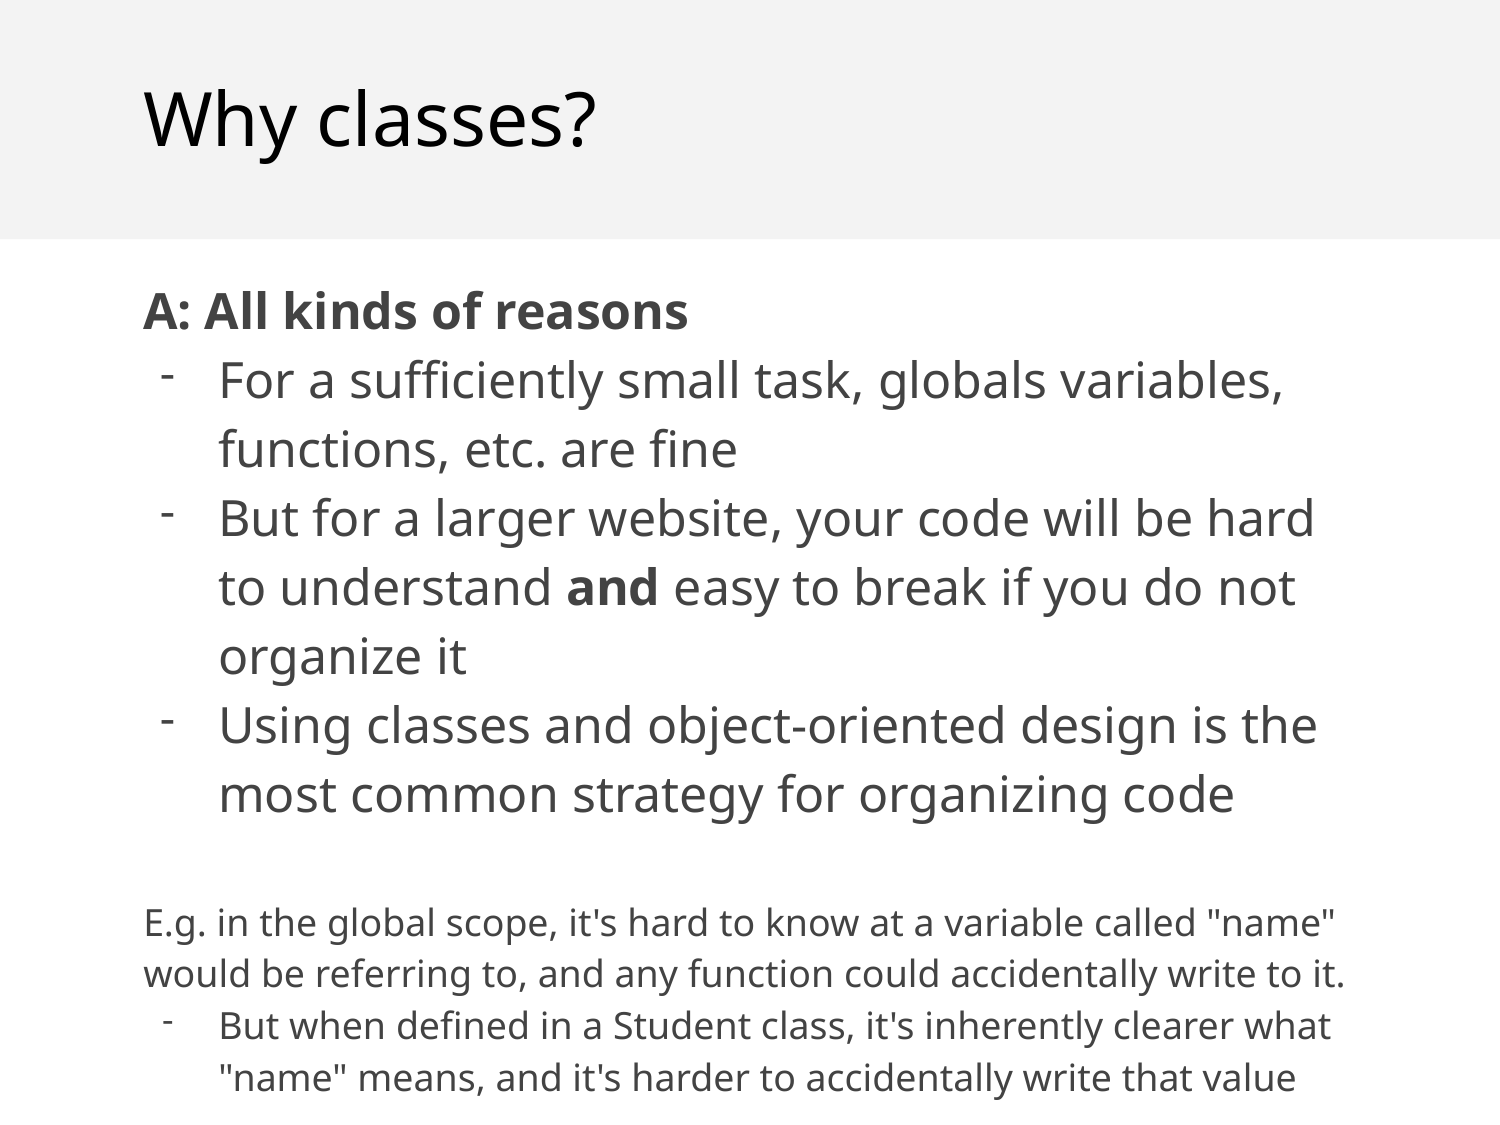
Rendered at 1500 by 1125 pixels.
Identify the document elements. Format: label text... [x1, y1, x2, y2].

title Why classes? [128, 56, 1372, 183]
list A: All kinds of reasons For a sufficiently small task, globals variables, functions, etc. are fine But for a larger website, your code will be hard to understand and easy to break if you do not organize it Using classes and object-oriented design is the most common strategy for organizing code E.g. in the global scope, it's hard to know at a variable called "name" would be referring to, and any function could accidentally write to it. But when defined in a Student class, it's inherently clearer what "name" means, and it's harder to accidentally write that value [128, 255, 1372, 1125]
